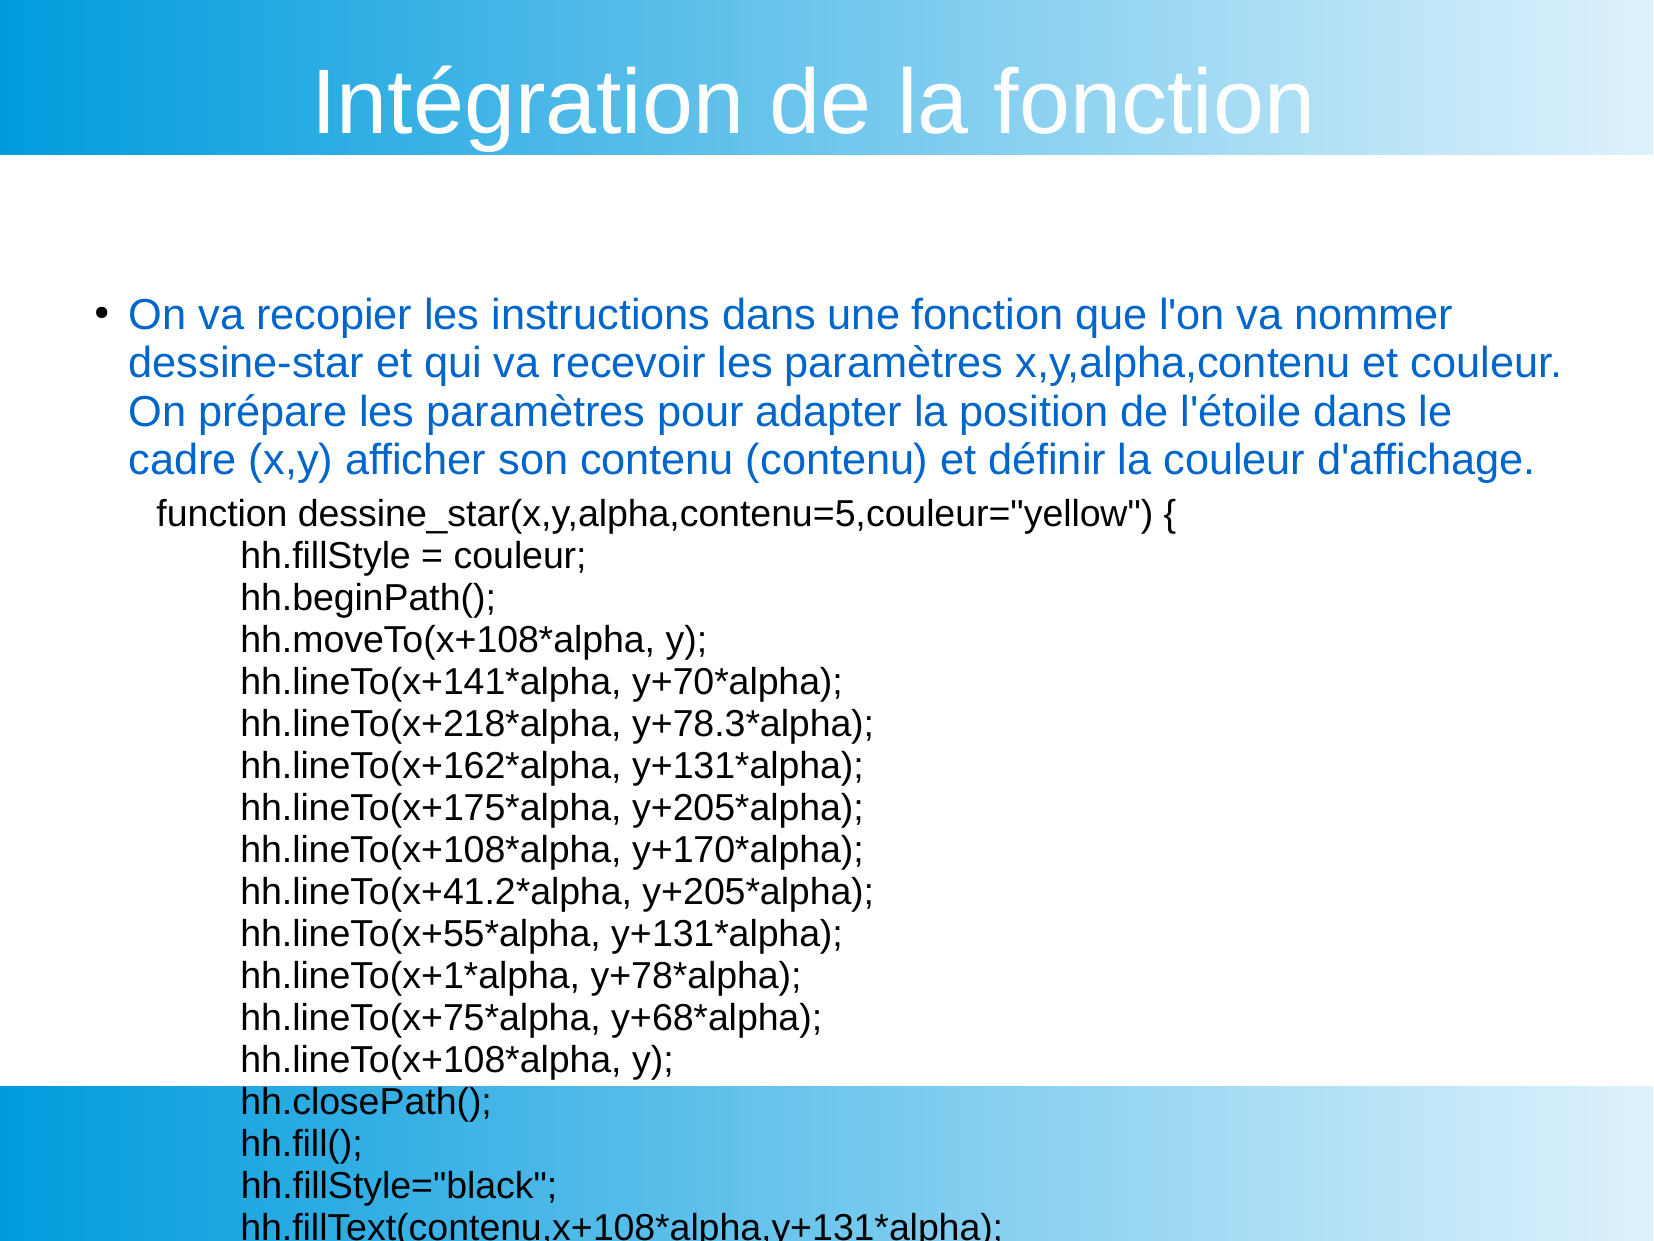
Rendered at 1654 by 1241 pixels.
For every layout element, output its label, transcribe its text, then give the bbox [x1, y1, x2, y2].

title Intégration de la fonction [82, 49, 1571, 155]
list On va recopier les instructions dans une fonction que l'on va nommer dessine-star et qui va recevoir les paramètres x,y,alpha,contenu et couleur. On prépare les paramètres pour adapter la position de l'étoile dans le cadre (x,y) afficher son contenu (contenu) et définir la couleur d'affichage. [82, 290, 1571, 520]
text_box function dessine_star(x,y,alpha,contenu=5,couleur="yellow") { hh.fillStyle = couleur; hh.beginPath(); hh.moveTo(x+108*alpha, y); hh.lineTo(x+141*alpha, y+70*alpha); hh.lineTo(x+218*alpha, y+78.3*alpha); hh.lineTo(x+162*alpha, y+131*alpha); hh.lineTo(x+175*alpha, y+205*alpha); hh.lineTo(x+108*alpha, y+170*alpha); hh.lineTo(x+41.2*alpha, y+205*alpha); hh.lineTo(x+55*alpha, y+131*alpha); hh.lineTo(x+1*alpha, y+78*alpha); hh.lineTo(x+75*alpha, y+68*alpha); hh.lineTo(x+108*alpha, y); hh.closePath(); hh.fill(); hh.fillStyle="black"; hh.fillText(contenu,x+108*alpha,y+131*alpha); } [141, 485, 1288, 1241]
